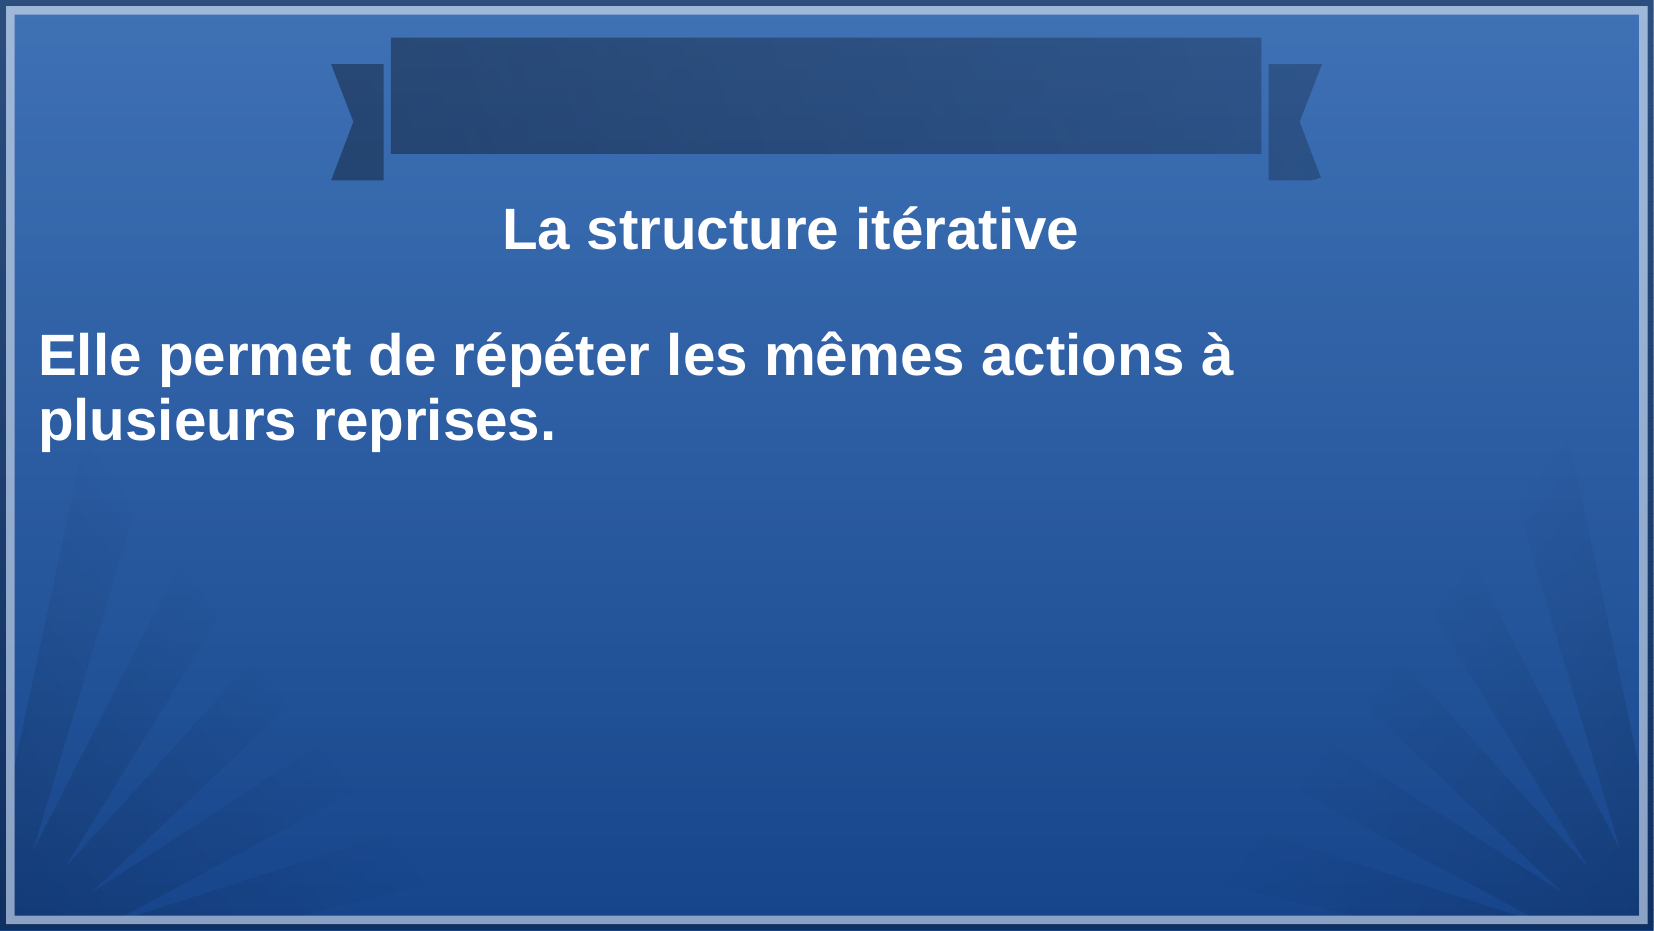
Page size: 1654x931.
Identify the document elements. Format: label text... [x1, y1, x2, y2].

text_box Elle permet de répéter les mêmes actions à plusieurs reprises. [23, 315, 1407, 461]
text_box La structure itérative [487, 188, 1489, 269]
